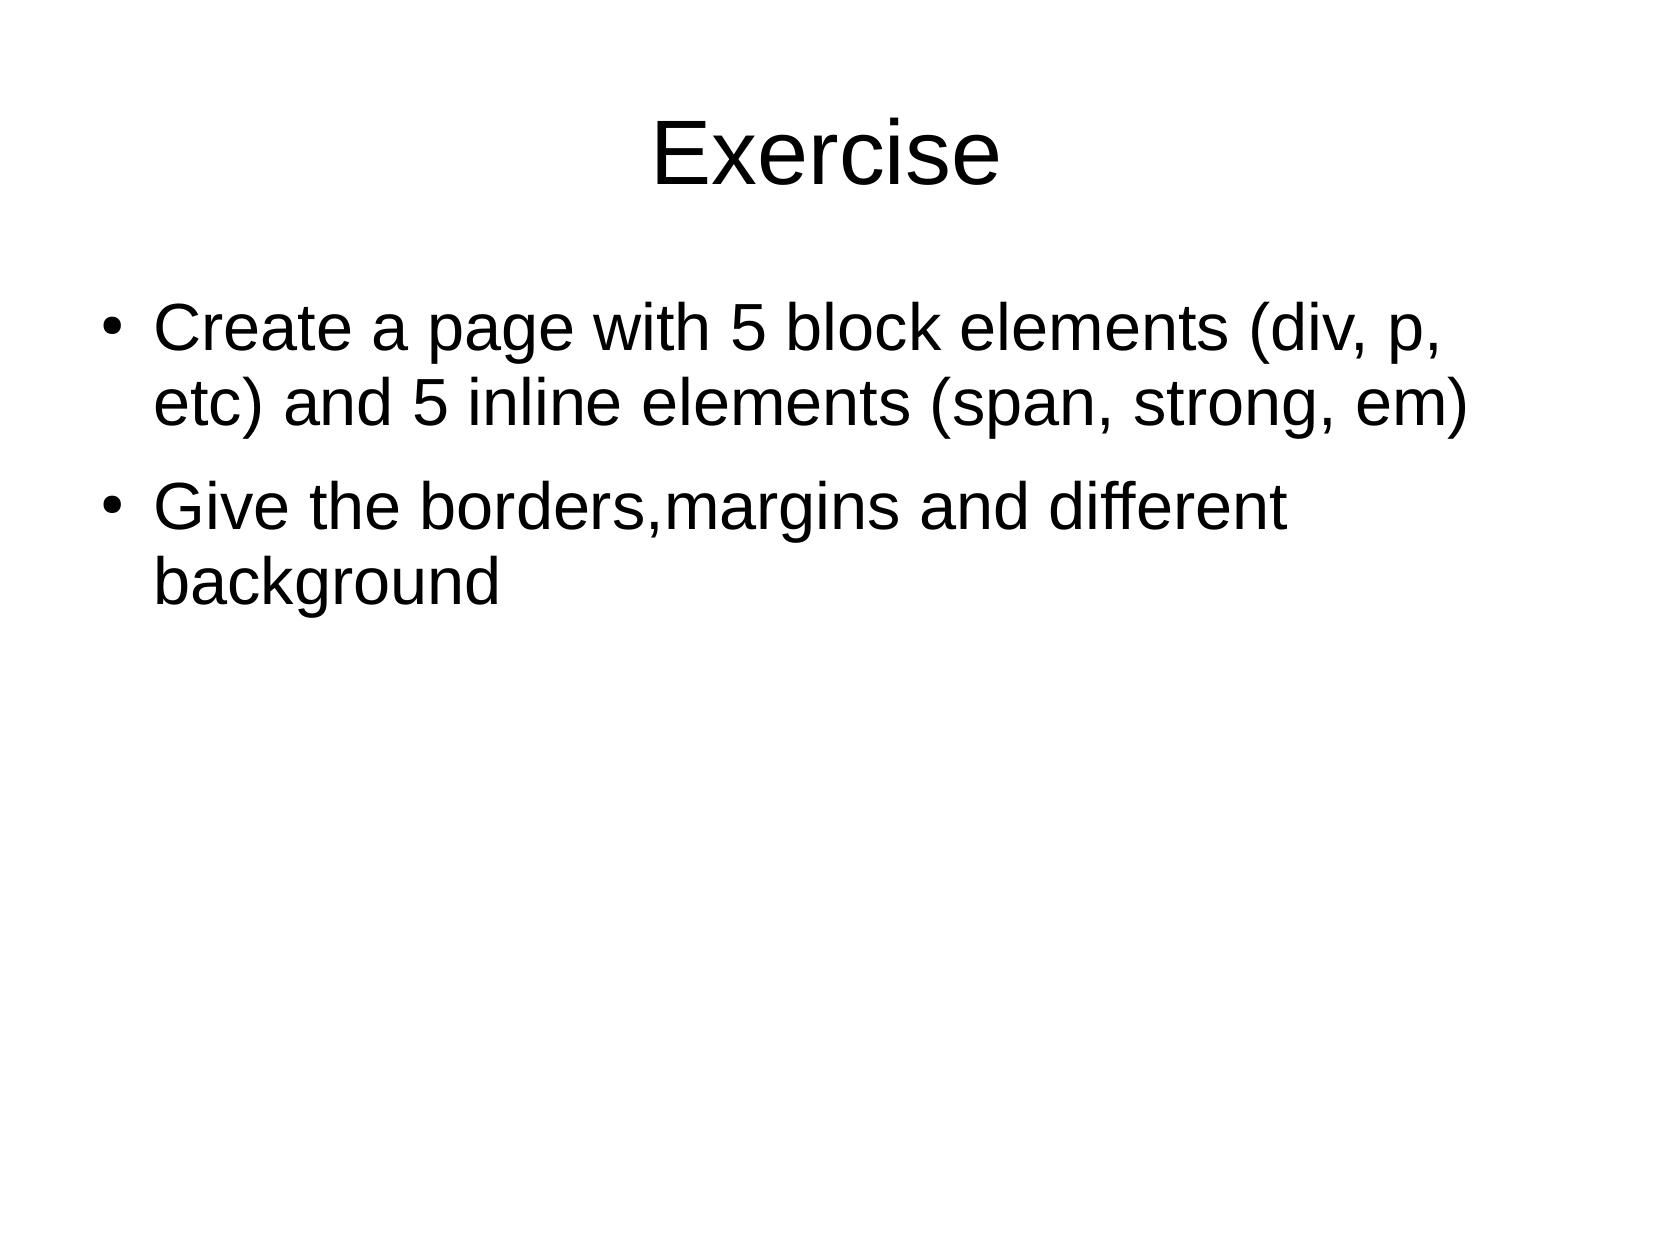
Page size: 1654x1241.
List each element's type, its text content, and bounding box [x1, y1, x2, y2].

title Exercise [82, 49, 1571, 257]
list Create a page with 5 block elements (div, p, etc) and 5 inline elements (span, strong, em) Give the borders,margins and different background [82, 290, 1571, 1010]
